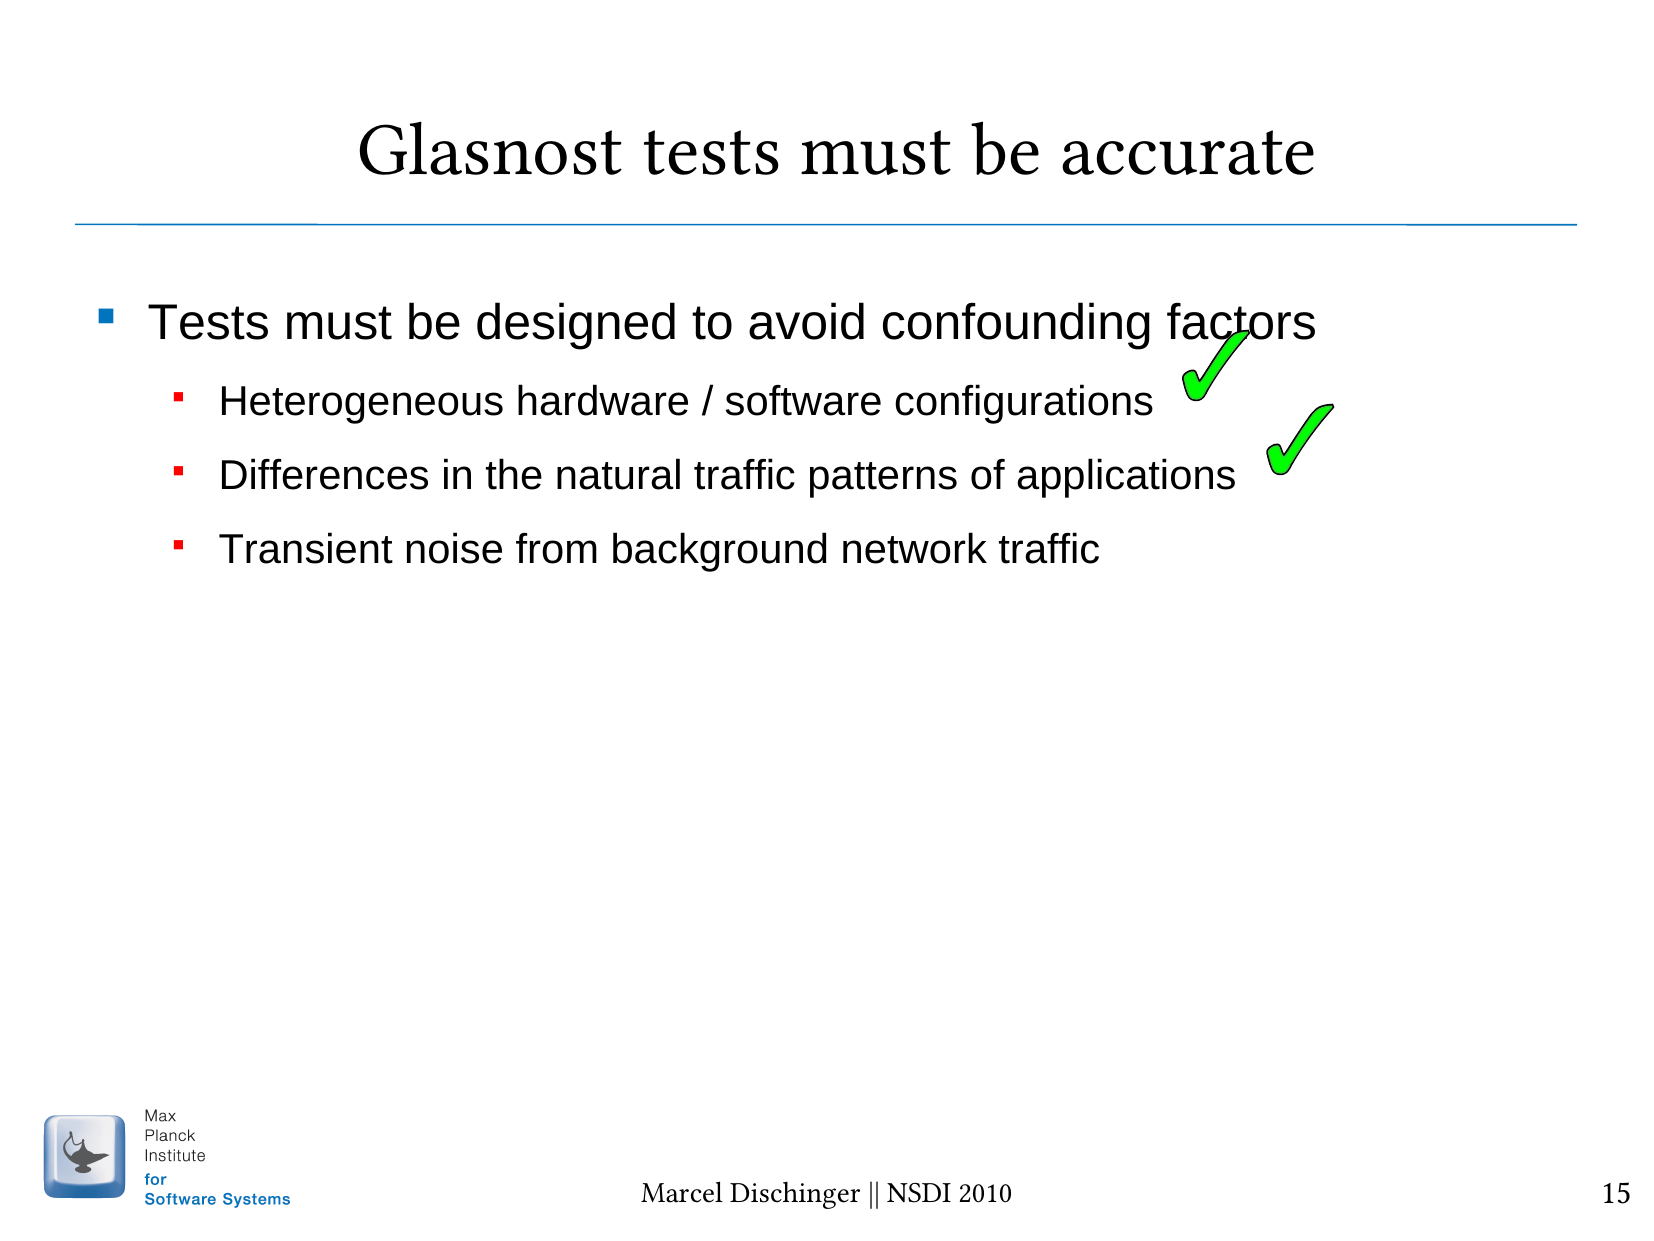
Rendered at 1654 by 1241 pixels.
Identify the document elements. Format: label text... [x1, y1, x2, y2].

text_box [1182, 329, 1251, 402]
title Glasnost tests must be accurate [54, 51, 1621, 252]
text_box [1266, 403, 1335, 476]
list Tests must be designed to avoid confounding factors Heterogeneous hardware / software configurations Differences in the natural traffic patterns of applications Transient noise from background network traffic [77, 277, 1579, 1180]
